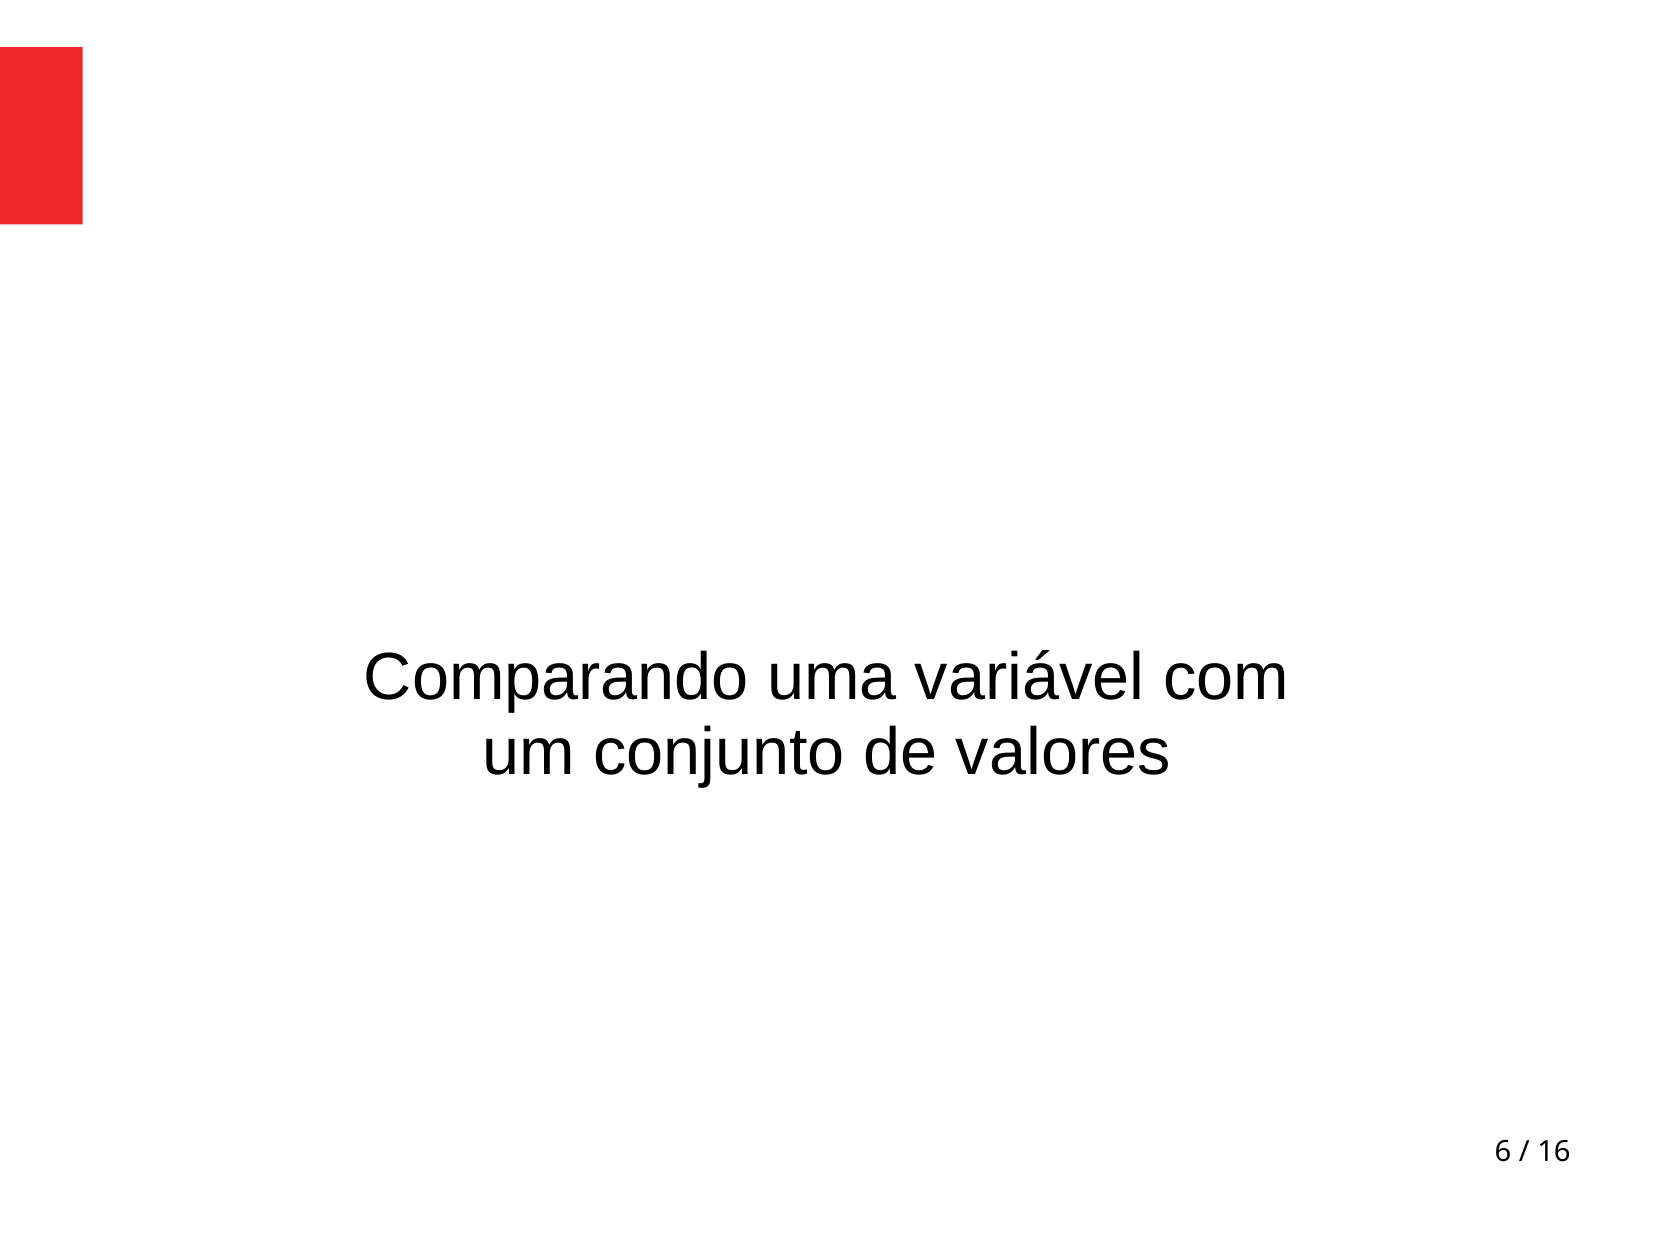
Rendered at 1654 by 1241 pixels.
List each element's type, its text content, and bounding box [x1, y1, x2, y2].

subtitle Comparando uma variável com um conjunto de valores [118, 354, 1536, 1074]
